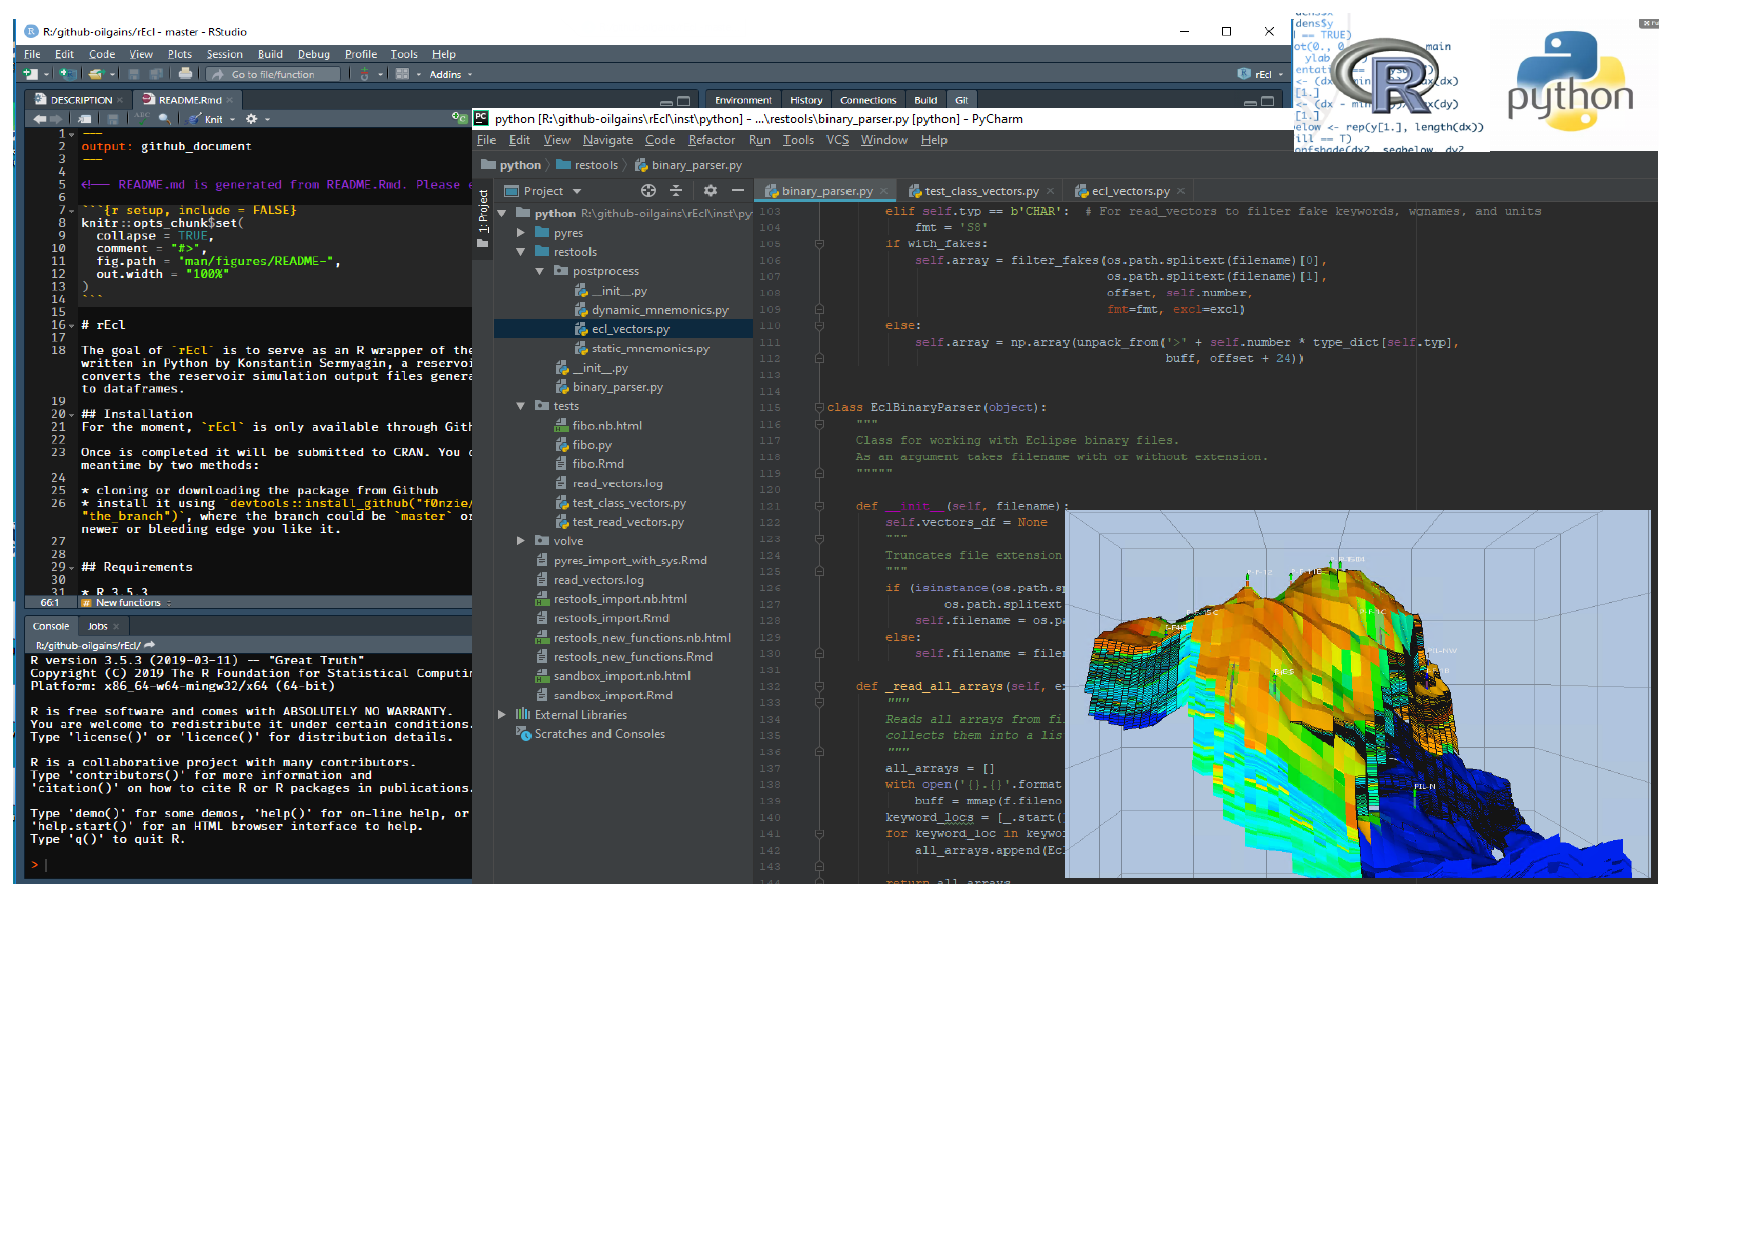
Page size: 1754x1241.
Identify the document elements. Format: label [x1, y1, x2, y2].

picture [13, 13, 1659, 884]
